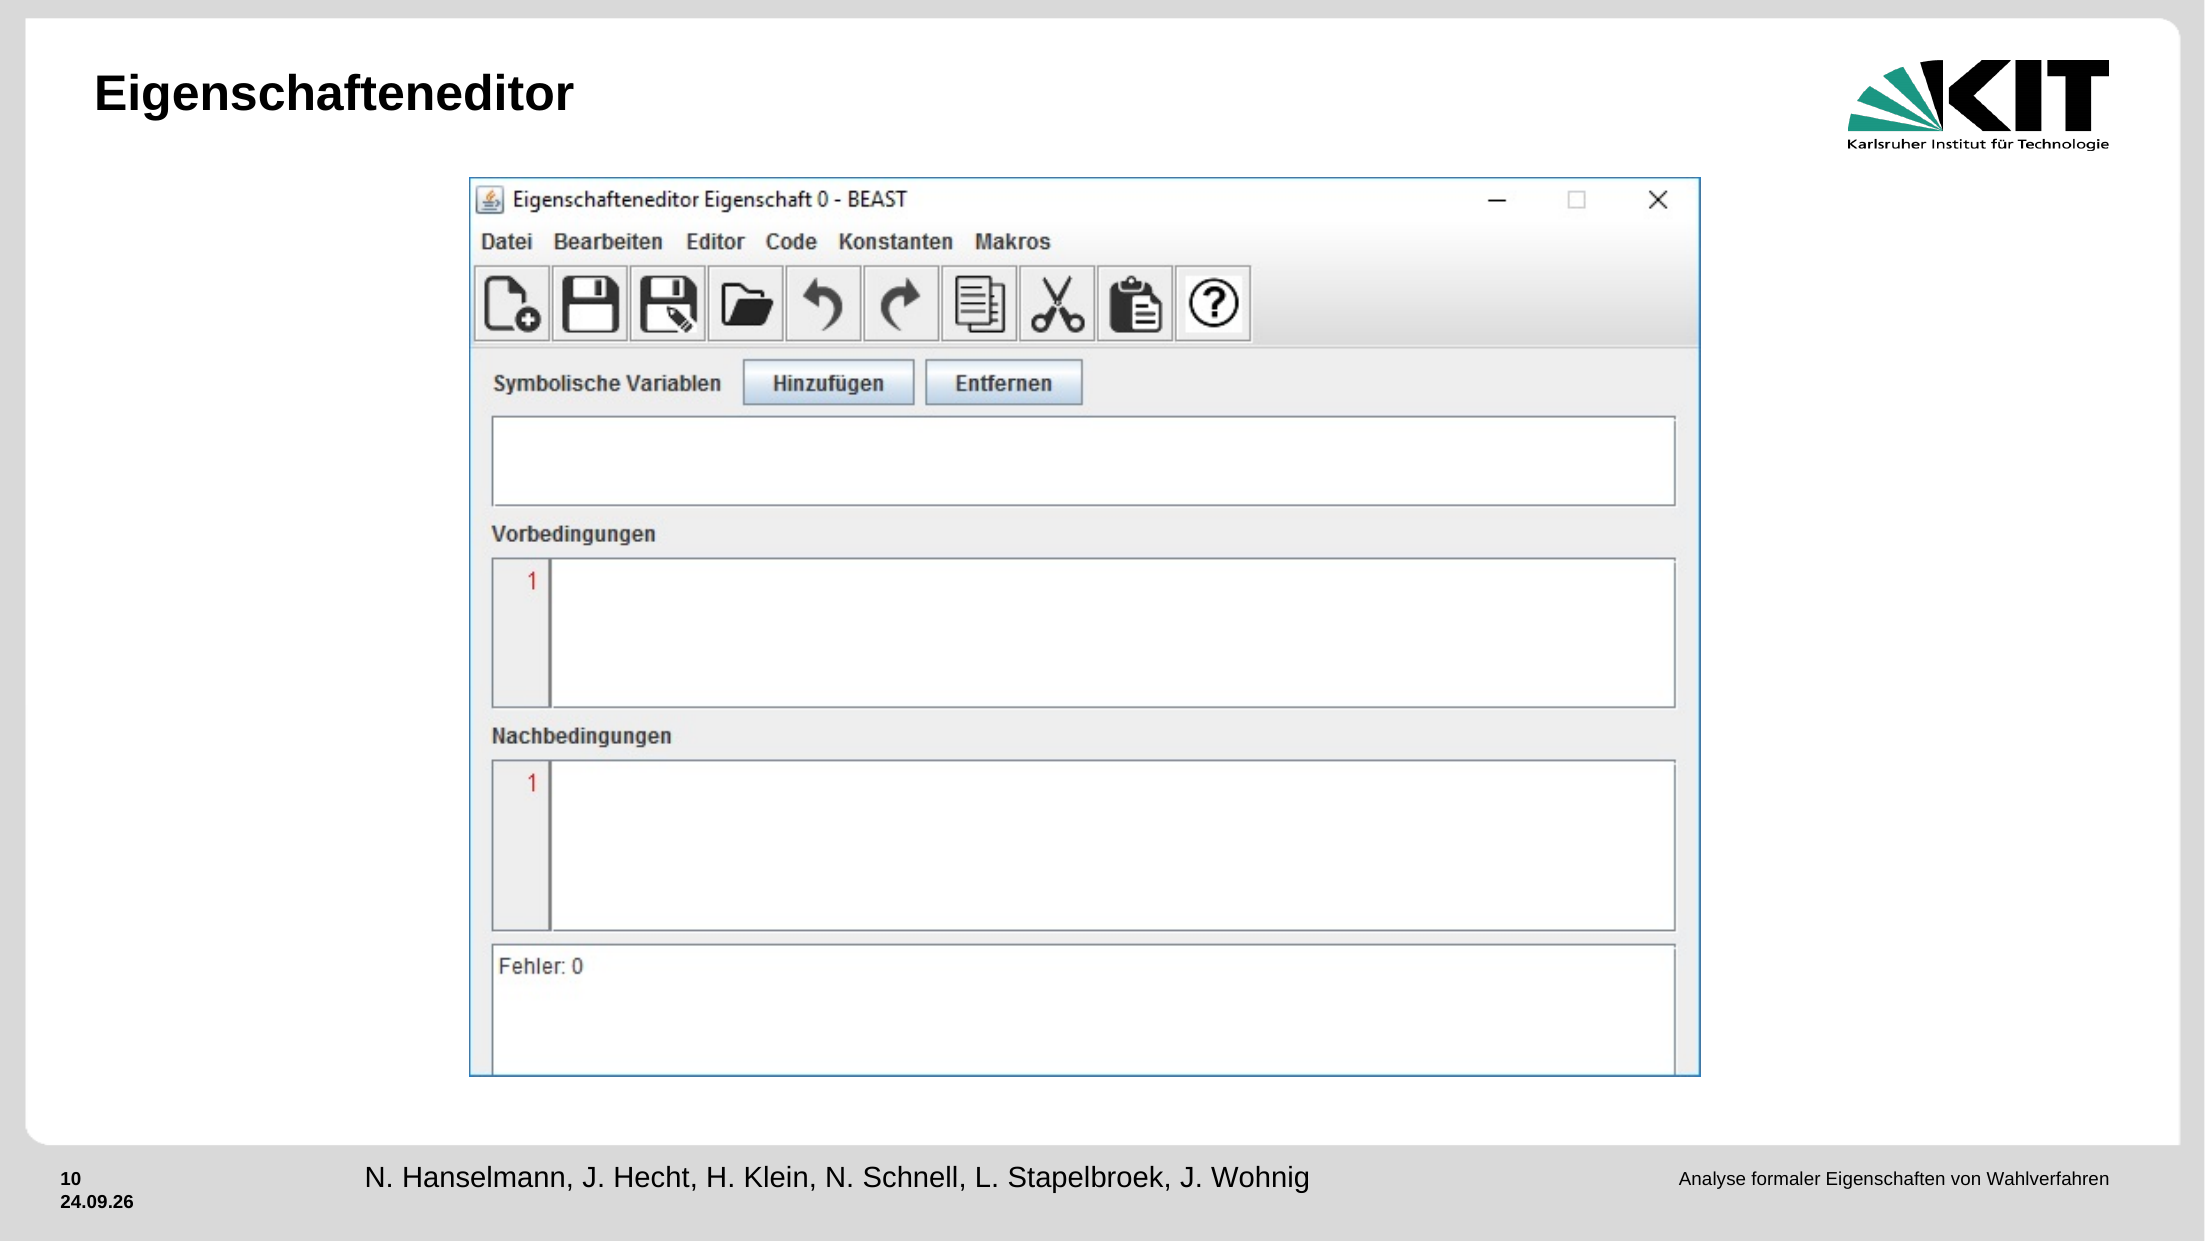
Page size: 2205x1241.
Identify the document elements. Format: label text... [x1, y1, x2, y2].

picture [0, 0, 2205, 1241]
title Eigenschafteneditor [94, 60, 1761, 162]
